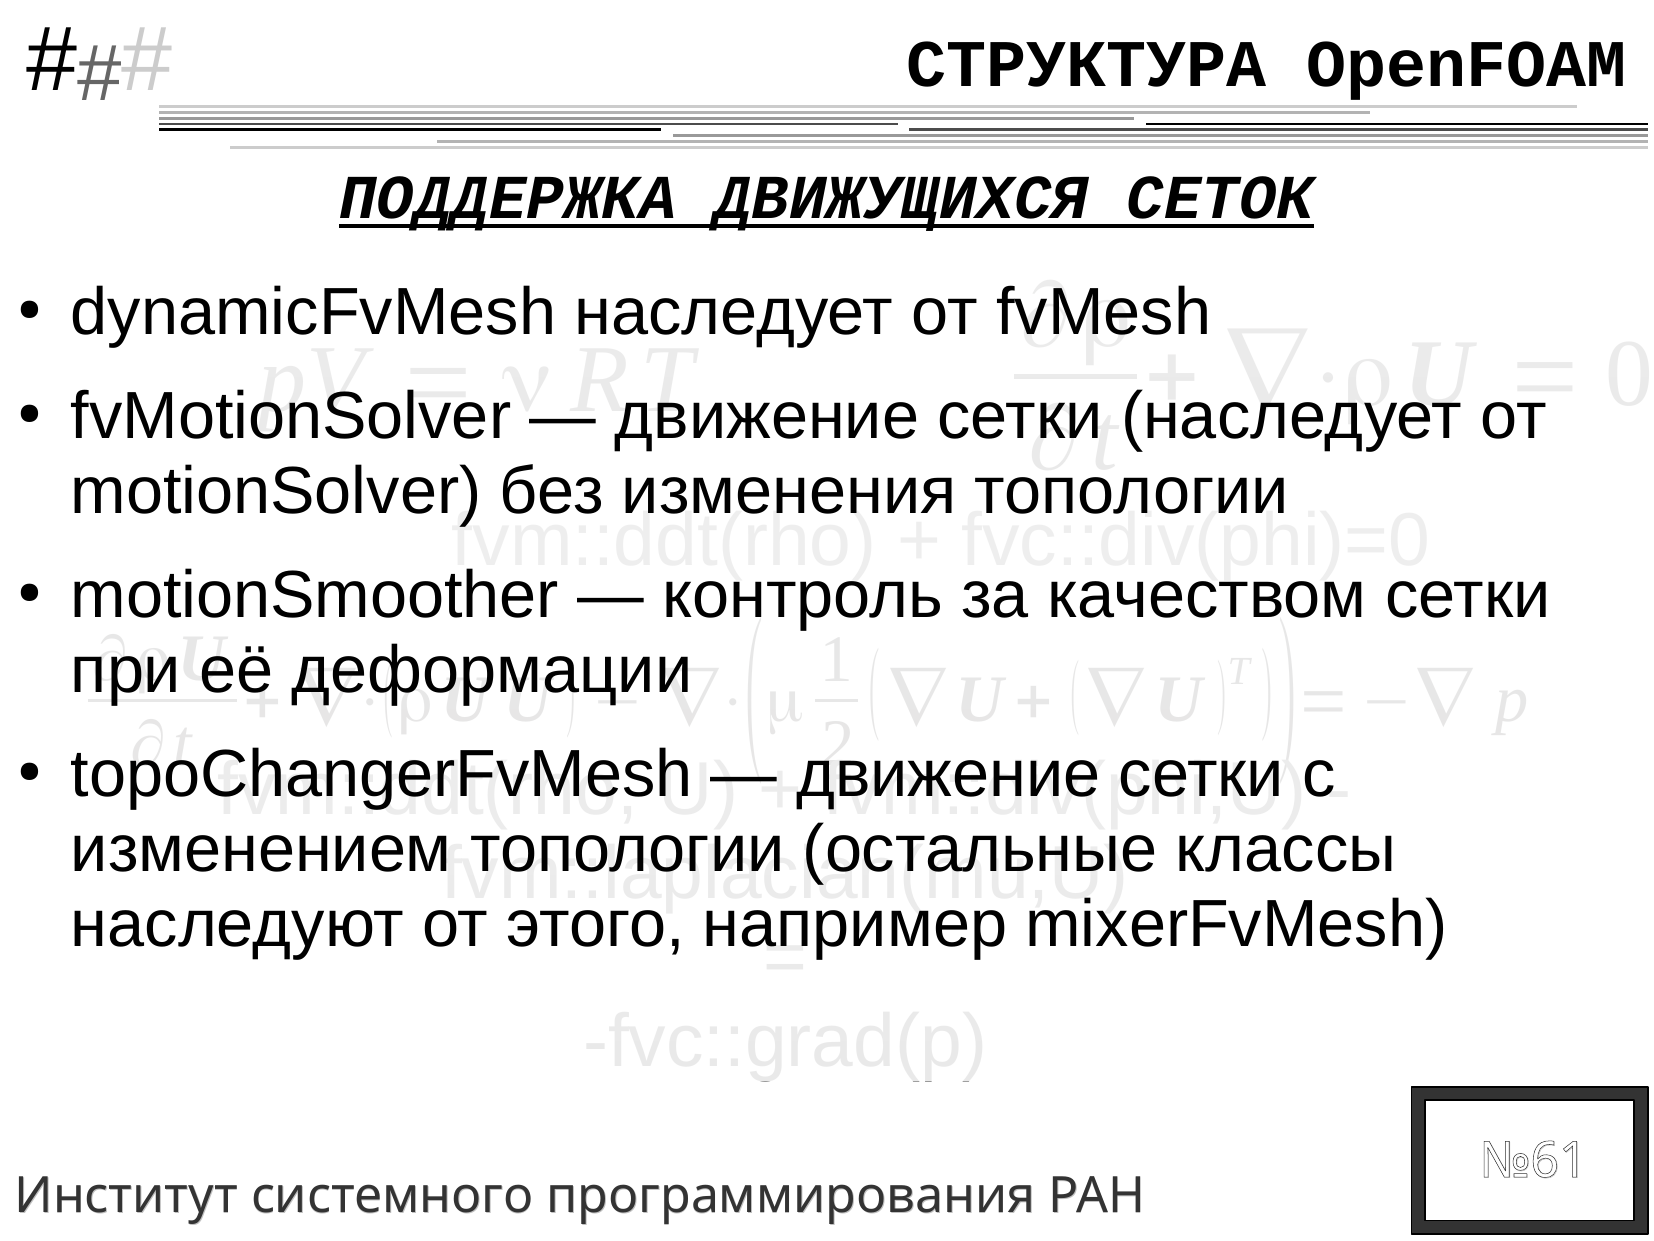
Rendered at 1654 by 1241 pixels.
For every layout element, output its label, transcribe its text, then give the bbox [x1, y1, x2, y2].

title ПОДДЕРЖКА ДВИЖУЩИХСЯ СЕТОК [0, 147, 1654, 257]
list dynamicFvMesh наследует от fvMesh fvMotionSolver — движение сетки (наследует от motionSolver) без изменения топологии motionSmoother — контроль за качеством сетки при её деформации topoChangerFvMesh — движение сетки с изменением топологии (остальные классы наследуют от этого, например mixerFvMesh) [0, 274, 1654, 1093]
